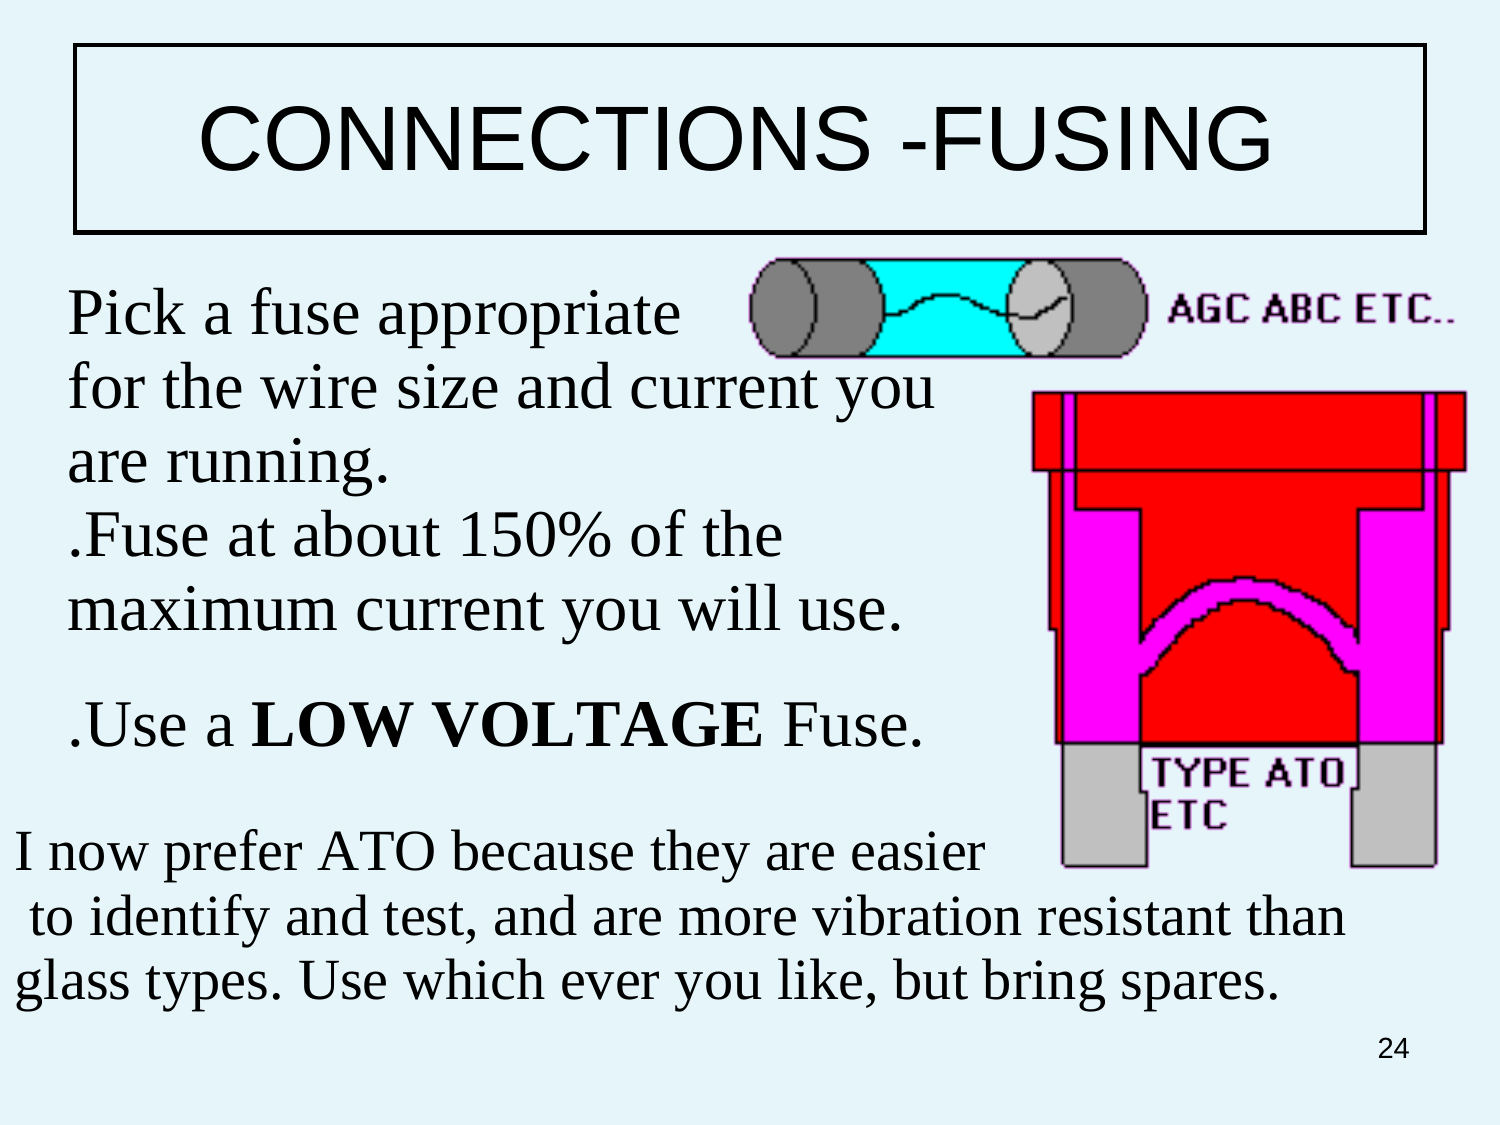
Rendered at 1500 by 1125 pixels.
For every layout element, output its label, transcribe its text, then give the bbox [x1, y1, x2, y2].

text_box Pick a fuse appropriate for the wire size and current you are running. .Fuse at about 150% of the maximum current you will use. .Use a LOW VOLTAGE Fuse. [53, 267, 963, 769]
picture [747, 246, 1481, 892]
text_box I now prefer ATO because they are easier to identify and test, and are more vibration resistant than glass types. Use which ever you like, but bring spares. [0, 810, 1406, 1020]
title CONNECTIONS -FUSING [75, 45, 1426, 233]
